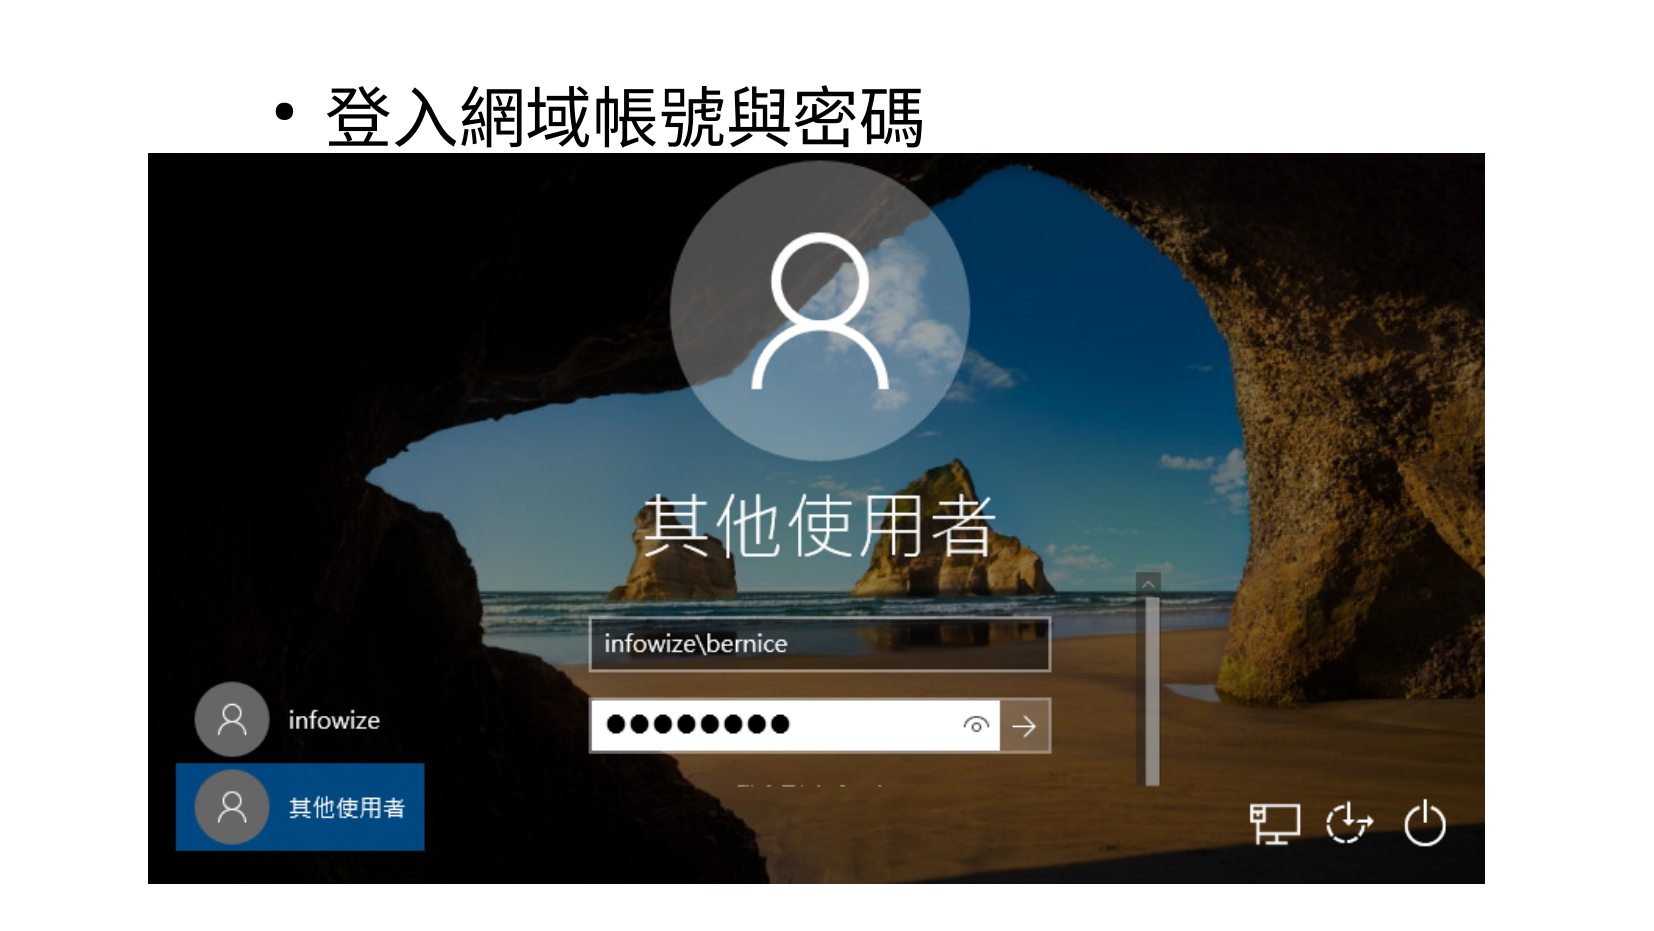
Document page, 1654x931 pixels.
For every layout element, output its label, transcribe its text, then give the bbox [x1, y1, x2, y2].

picture [148, 153, 1485, 884]
title 登入網域帳號與密碼 [255, 16, 1291, 211]
